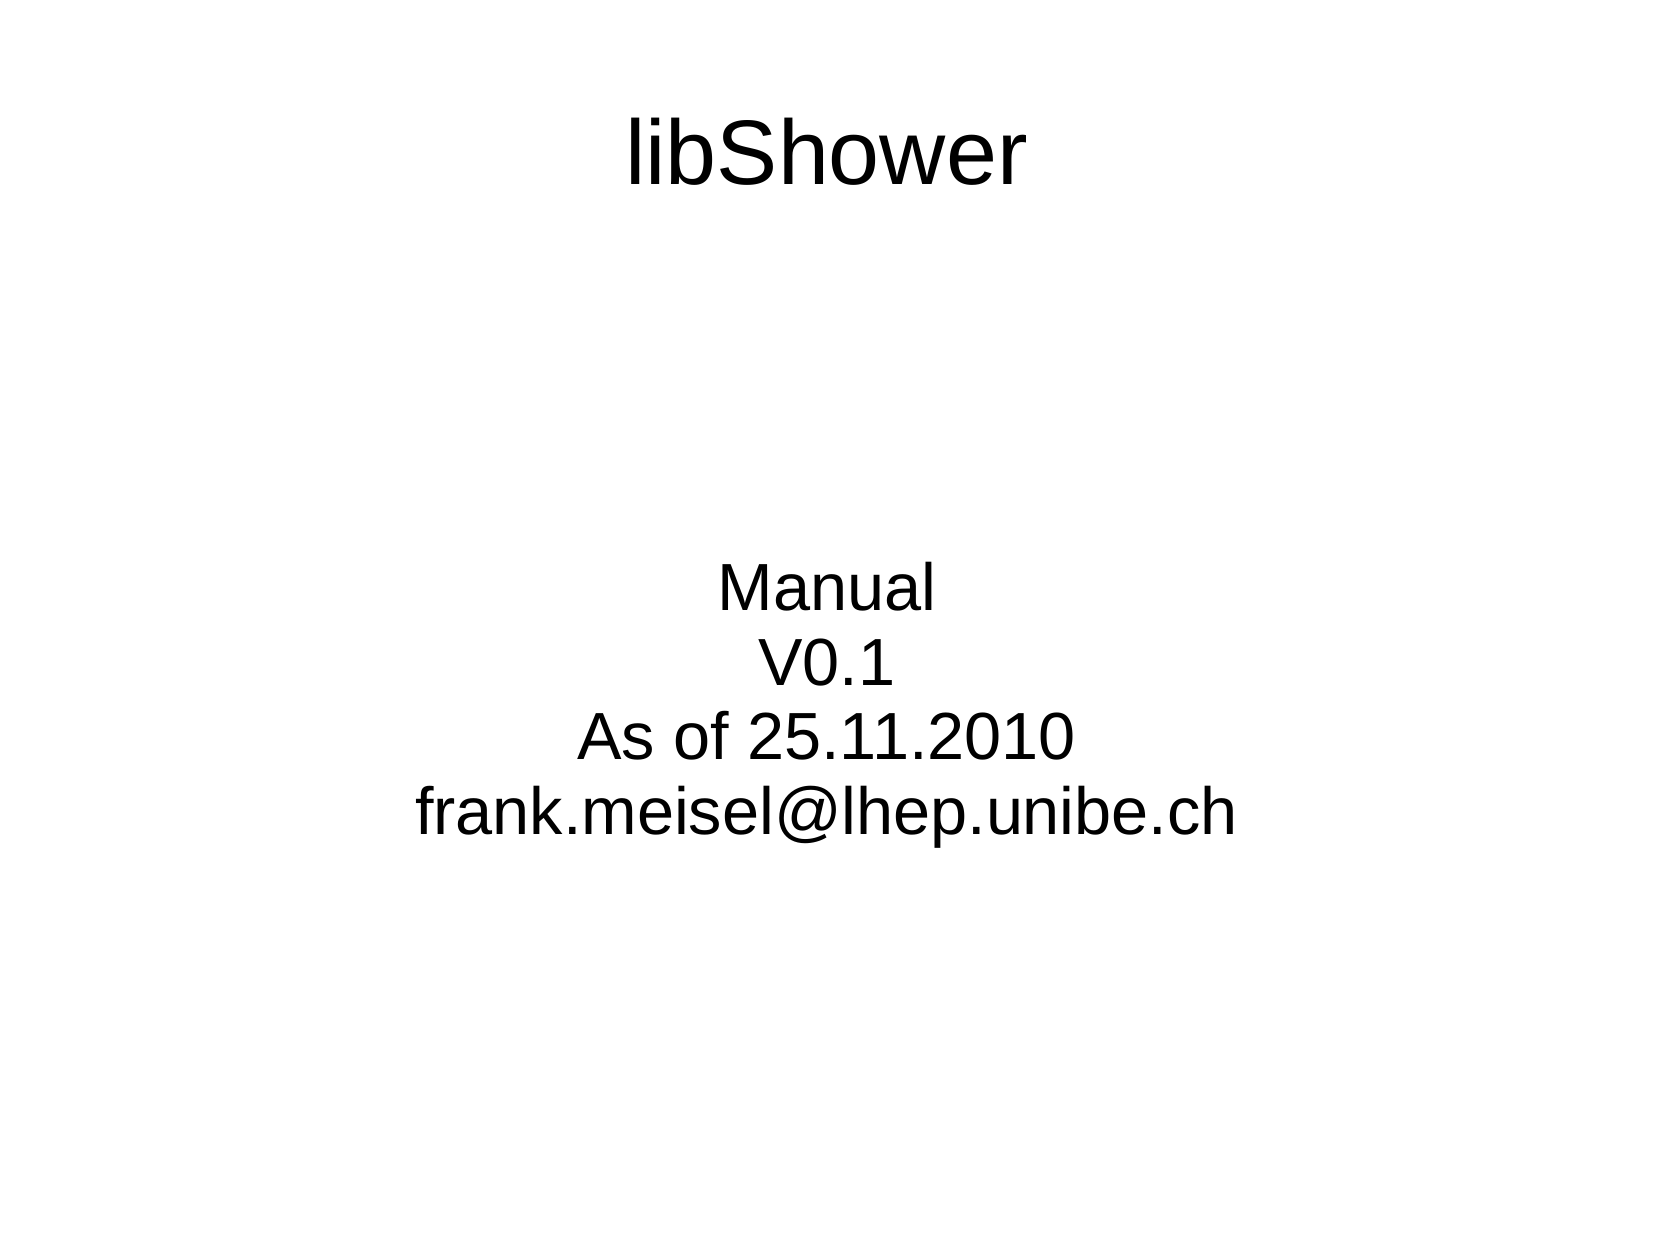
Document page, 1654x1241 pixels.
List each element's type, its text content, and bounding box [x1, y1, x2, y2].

subtitle Manual V0.1 As of 25.11.2010 frank.meisel@lhep.unibe.ch [82, 290, 1571, 1109]
title libShower [82, 49, 1571, 257]
